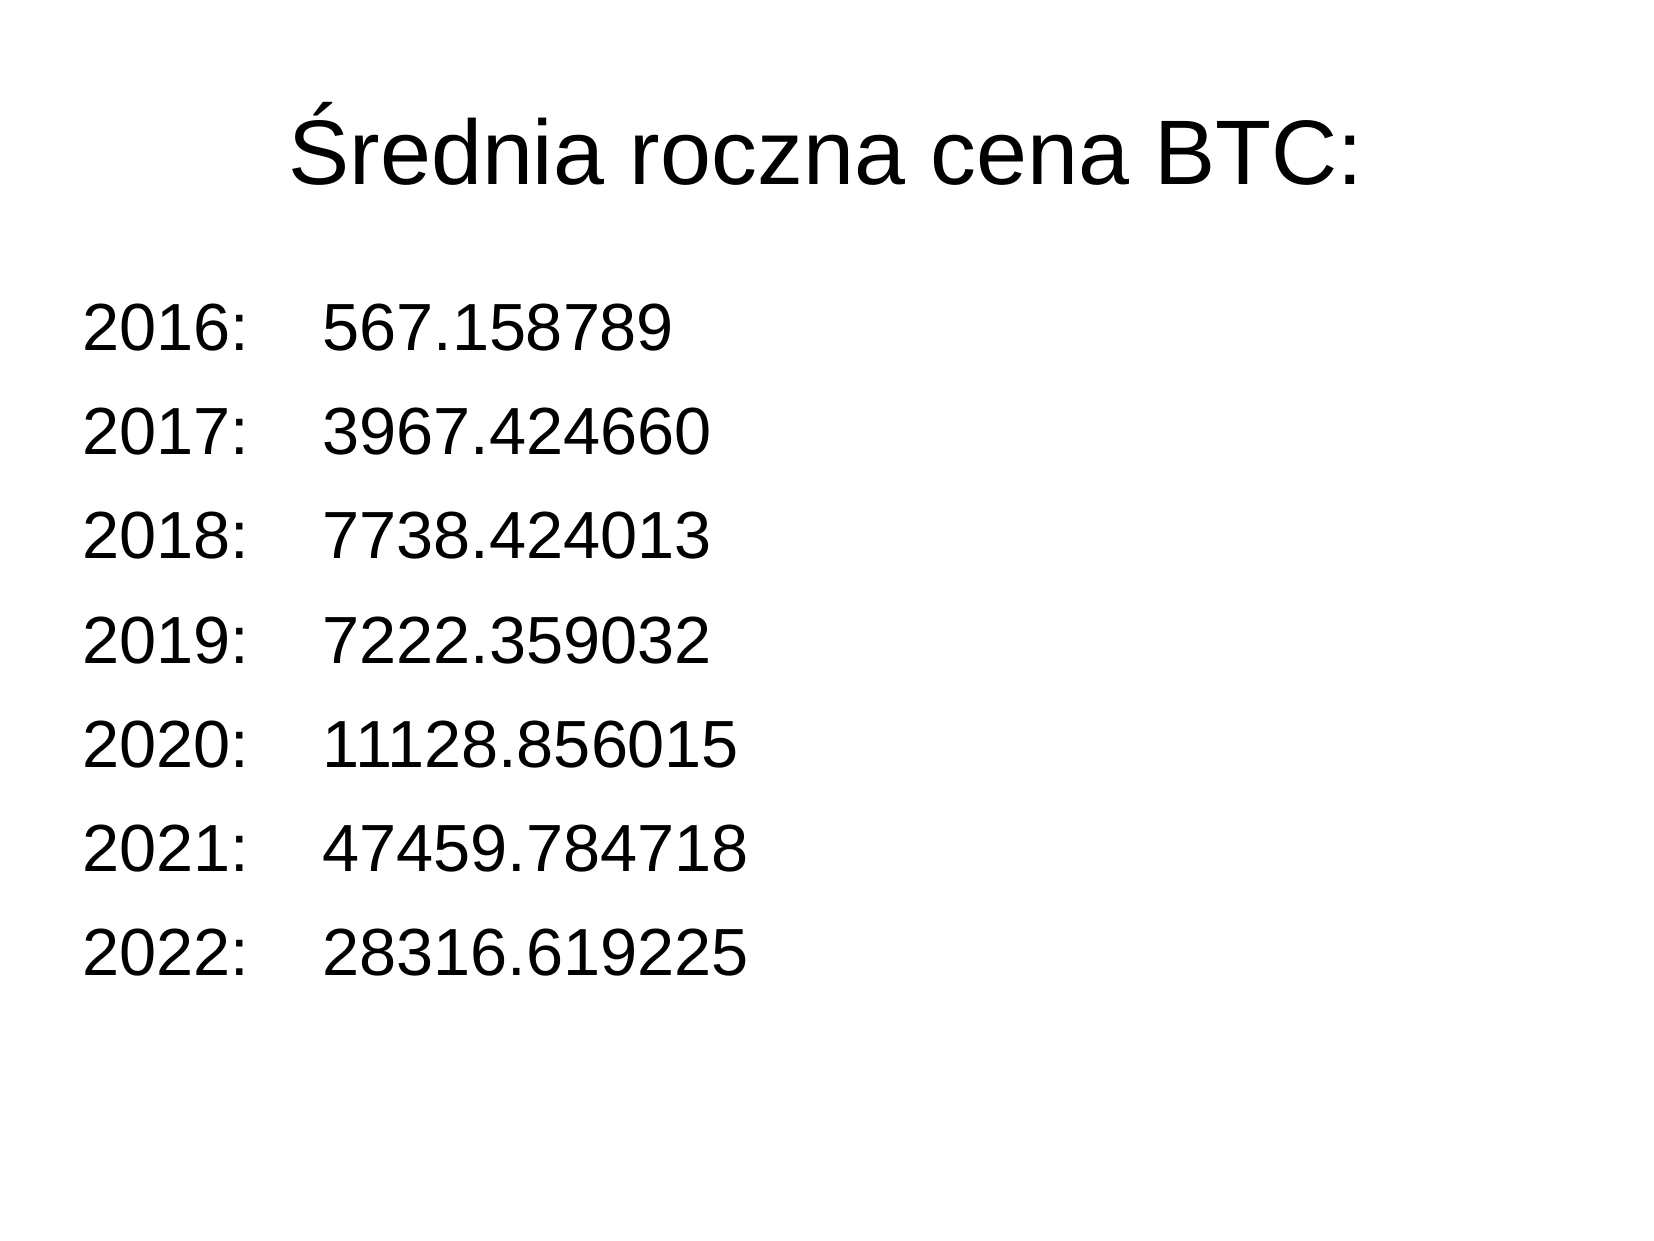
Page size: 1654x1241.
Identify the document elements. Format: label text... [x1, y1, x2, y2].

title Średnia roczna cena BTC: [82, 49, 1571, 257]
list 2016: 567.158789 2017: 3967.424660 2018: 7738.424013 2019: 7222.359032 2020: 11128.856015 2021: 47459.784718 2022: 28316.619225 [82, 290, 1571, 1109]
